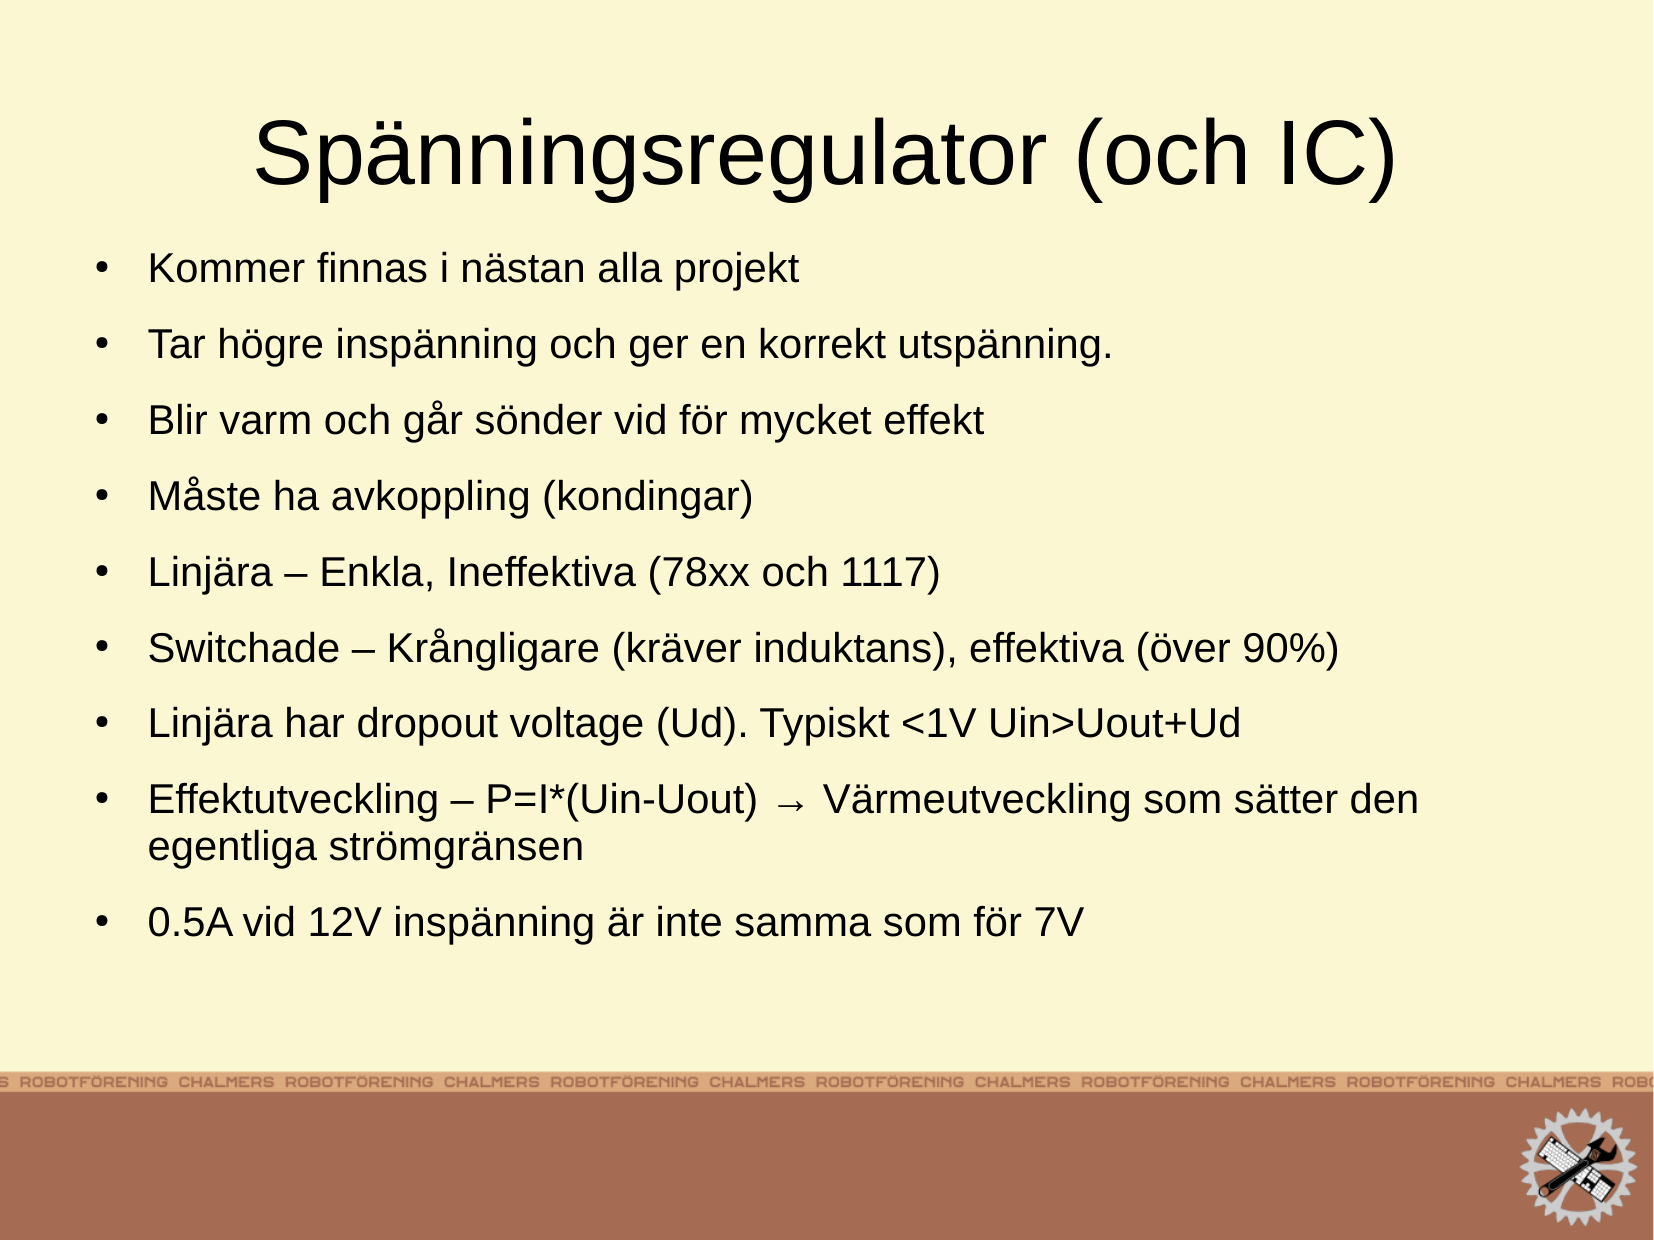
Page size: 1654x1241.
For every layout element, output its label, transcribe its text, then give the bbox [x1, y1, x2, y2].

list Kommer finnas i nästan alla projekt Tar högre inspänning och ger en korrekt utspänning. Blir varm och går sönder vid för mycket effekt Måste ha avkoppling (kondingar) Linjära – Enkla, Ineffektiva (78xx och 1117) Switchade – Krångligare (kräver induktans), effektiva (över 90%) Linjära har dropout voltage (Ud). Typiskt <1V Uin>Uout+Ud Effektutveckling – P=I*(Uin-Uout) → Värmeutveckling som sätter den egentliga strömgränsen 0.5A vid 12V inspänning är inte samma som för 7V [76, 244, 1565, 1063]
title Spänningsregulator (och IC) [82, 49, 1571, 257]
picture [0, 0, 1654, 1240]
